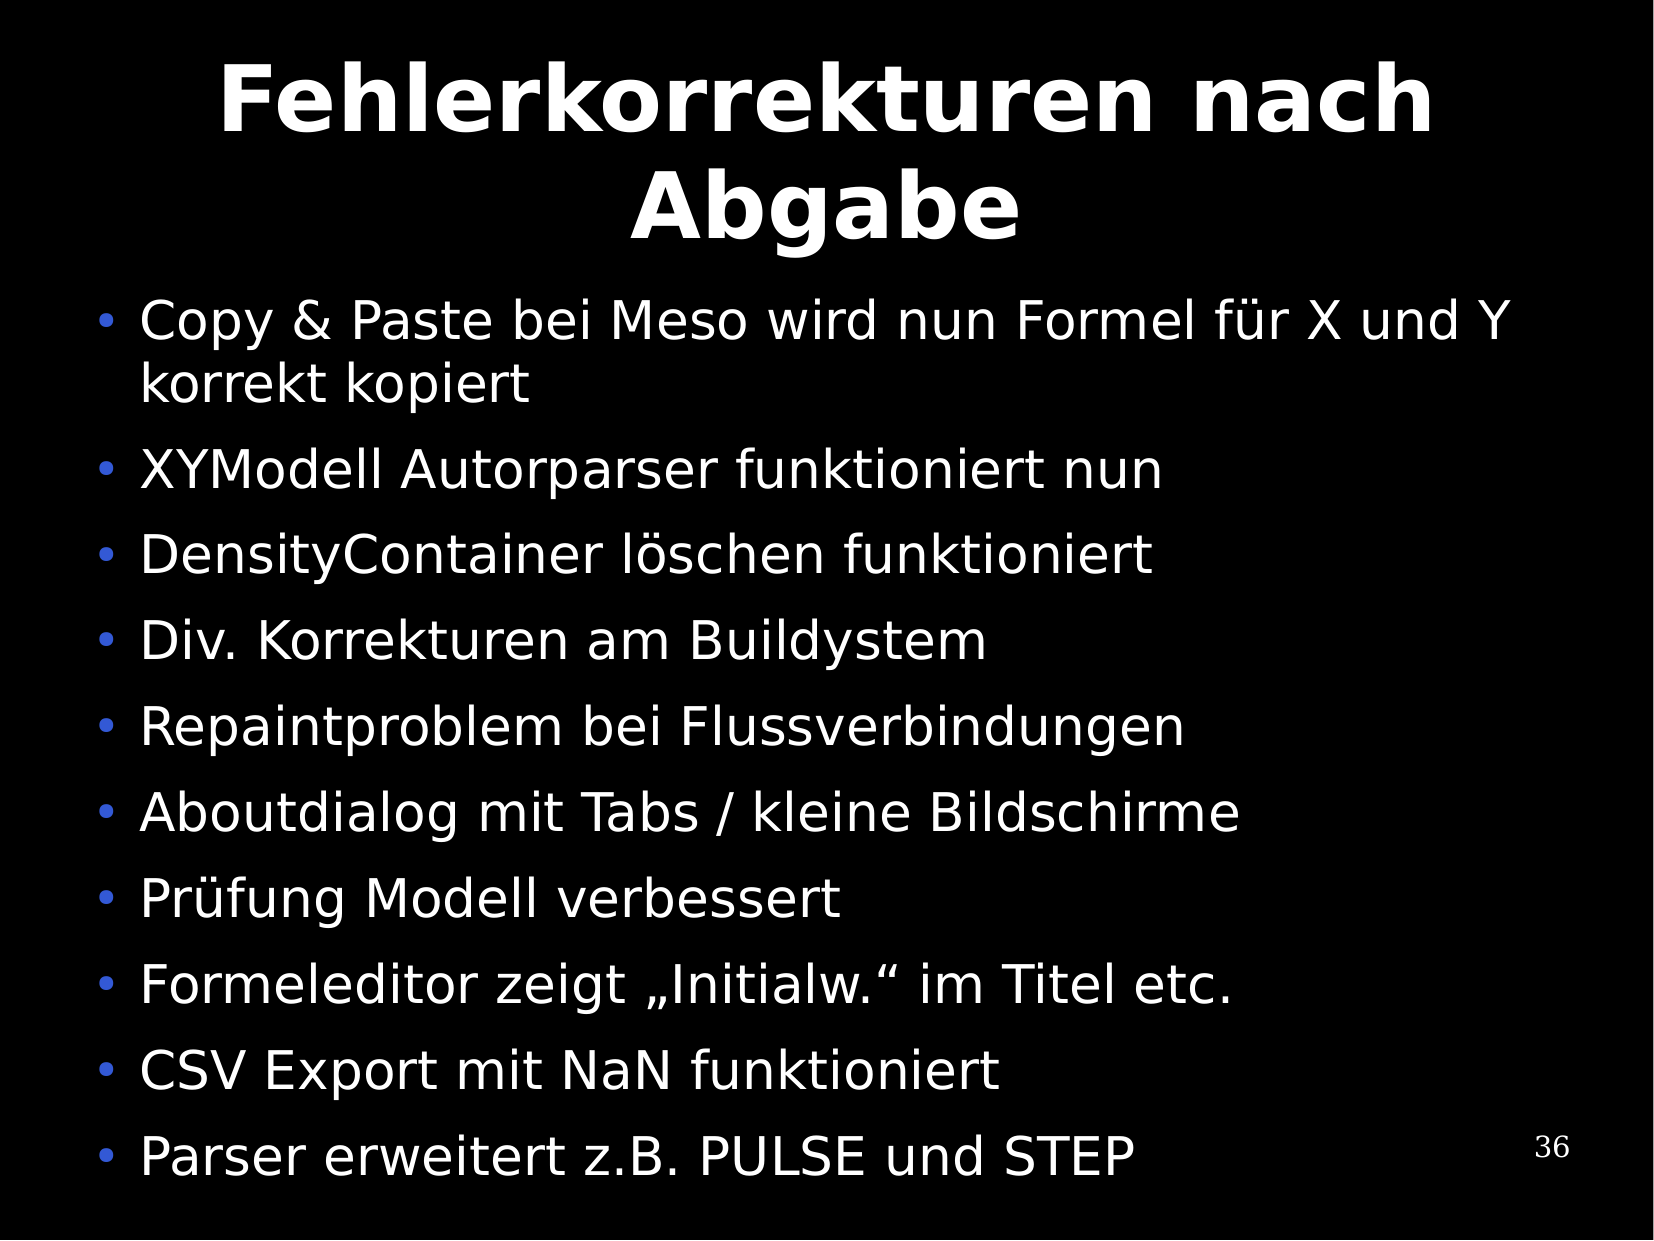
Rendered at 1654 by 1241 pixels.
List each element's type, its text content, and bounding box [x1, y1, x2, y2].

title Fehlerkorrekturen nach Abgabe [82, 45, 1571, 261]
list Copy & Paste bei Meso wird nun Formel für X und Y korrekt kopiert XYModell Autorparser funktioniert nun DensityContainer löschen funktioniert Div. Korrekturen am Buildystem Repaintproblem bei Flussverbindungen Aboutdialog mit Tabs / kleine Bildschirme Prüfung Modell verbessert Formeleditor zeigt „Initialw.“ im Titel etc. CSV Export mit NaN funktioniert Parser erweitert z.B. PULSE und STEP [82, 290, 1538, 1191]
